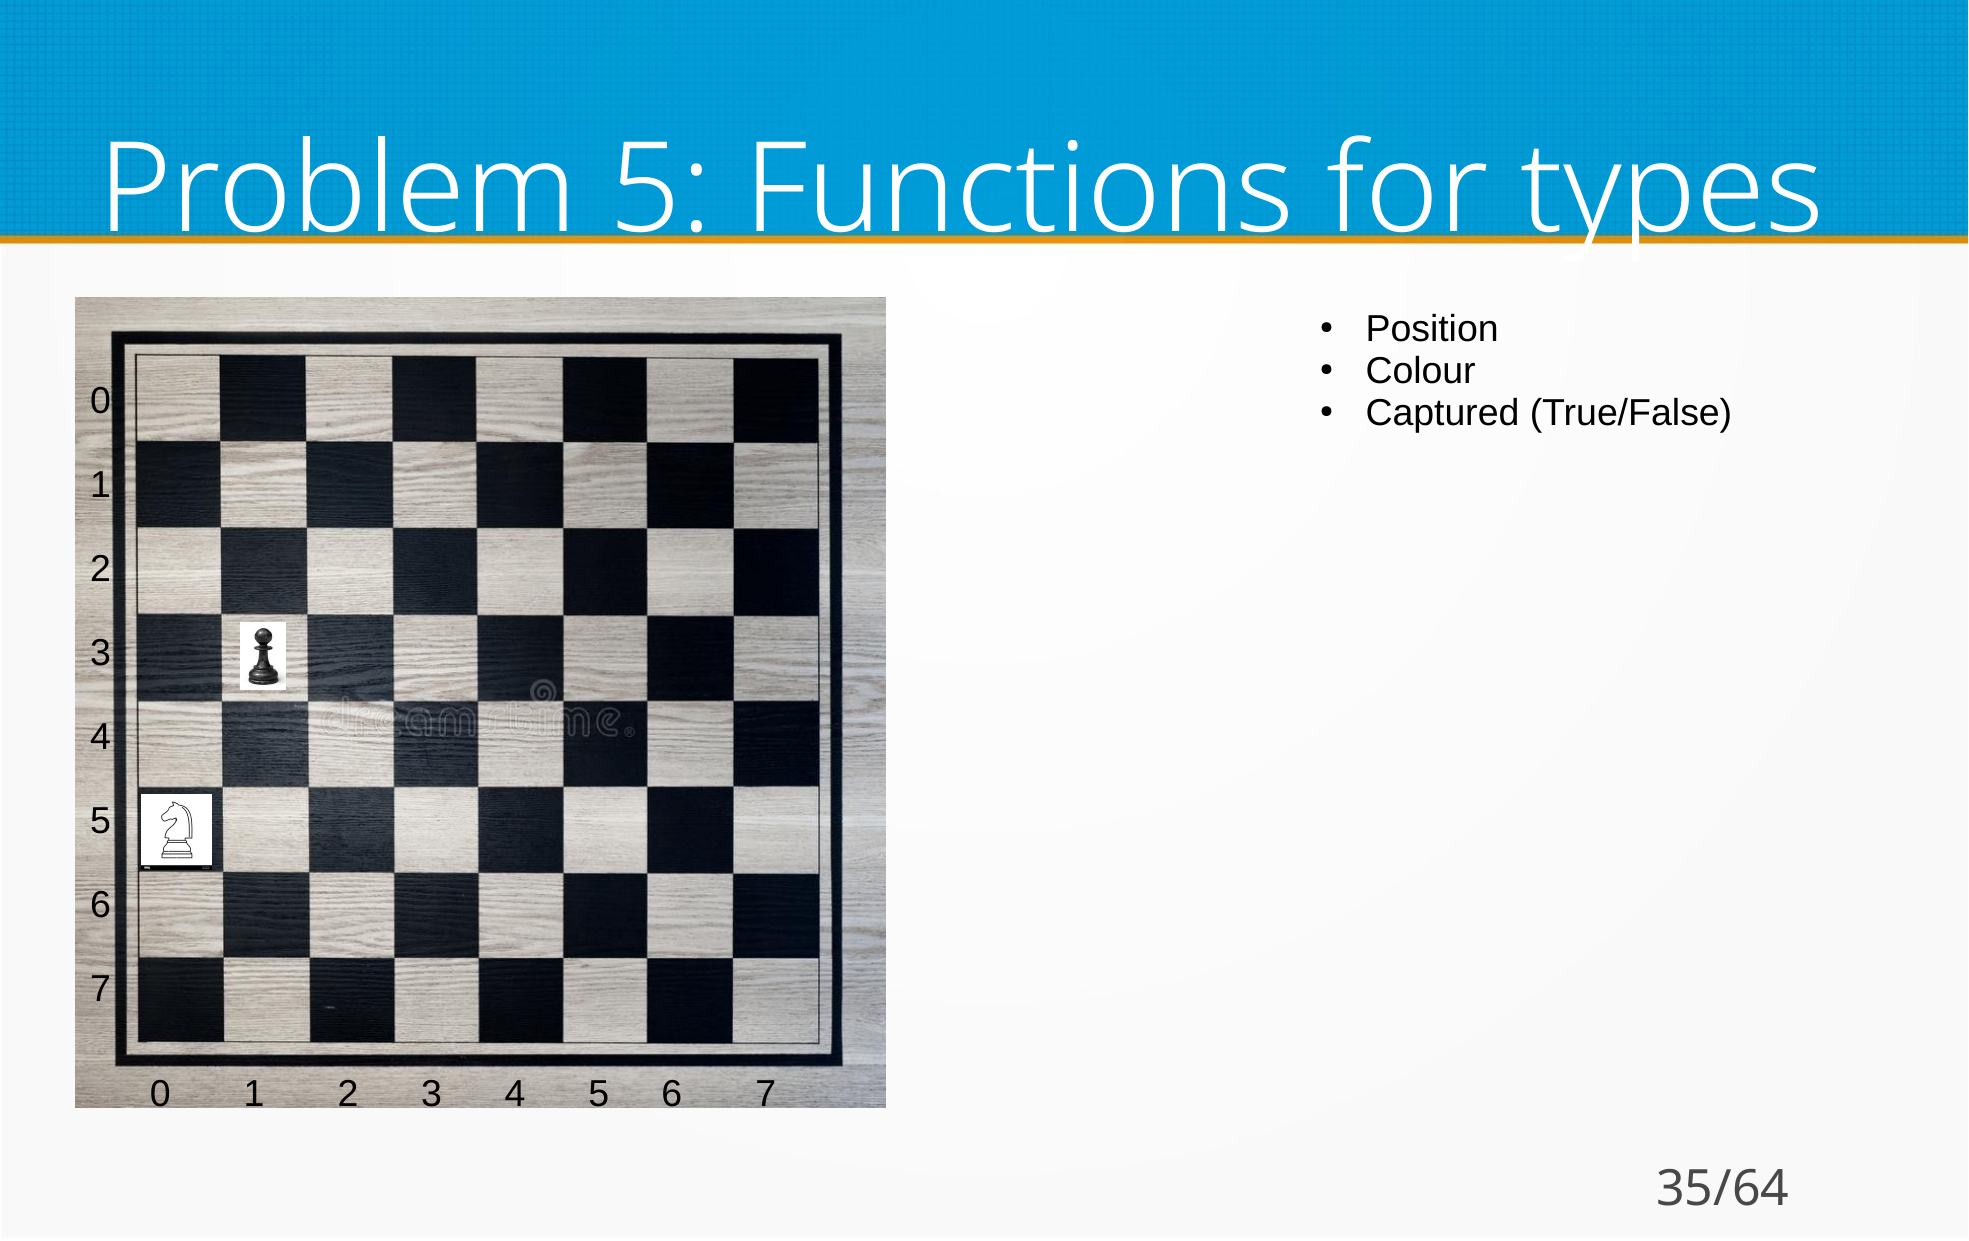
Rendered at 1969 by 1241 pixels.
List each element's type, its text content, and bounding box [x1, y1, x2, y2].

text_box Position Colour Captured (True/False) [1305, 300, 1831, 441]
picture [0, 233, 1969, 1241]
text_box 0 1 2 3 4 5 6 7 [75, 330, 121, 1017]
text_box 0 1 2 3 4 5 6 7 [135, 1065, 811, 1122]
title Problem 5: Functions for types [98, 49, 1870, 257]
